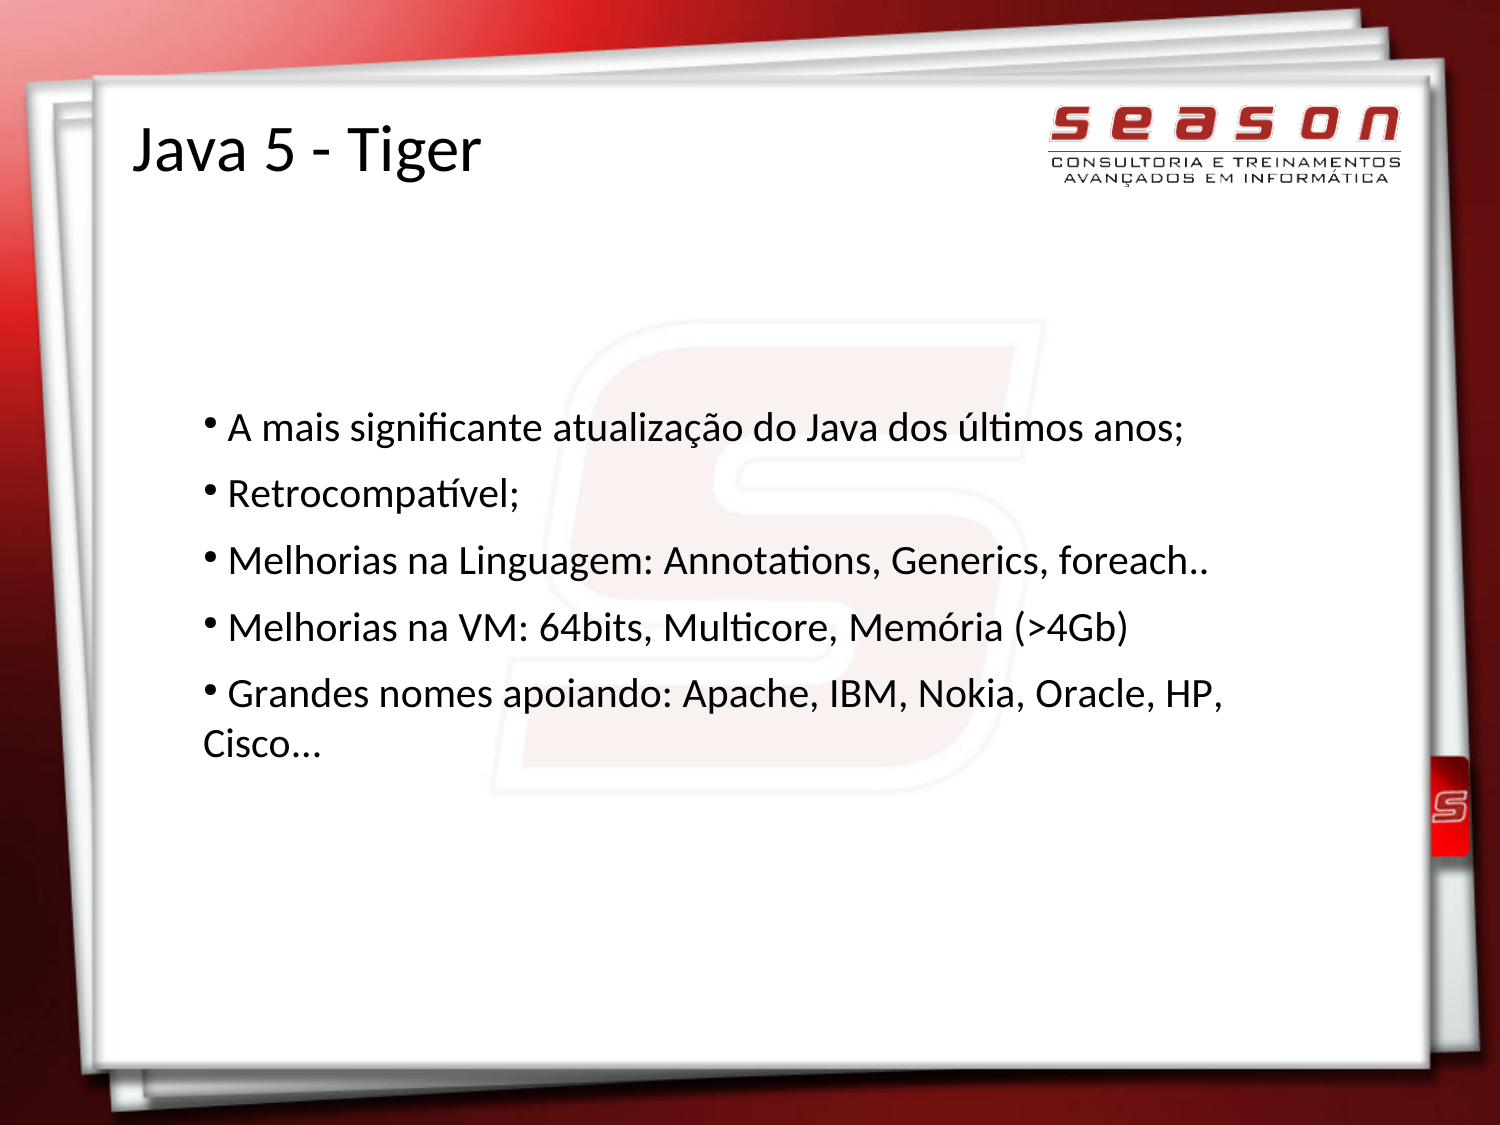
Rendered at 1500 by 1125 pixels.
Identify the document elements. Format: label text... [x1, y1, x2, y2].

picture [0, 0, 1500, 1125]
title Java 5 - Tiger [118, 33, 1394, 257]
text_box A mais significante atualização do Java dos últimos anos; Retrocompatível; Melhorias na Linguagem: Annotations, Generics, foreach.. Melhorias na VM: 64bits, Multicore, Memória (>4Gb) Grandes nomes apoiando: Apache, IBM, Nokia, Oracle, HP, Cisco... [203, 256, 1323, 910]
